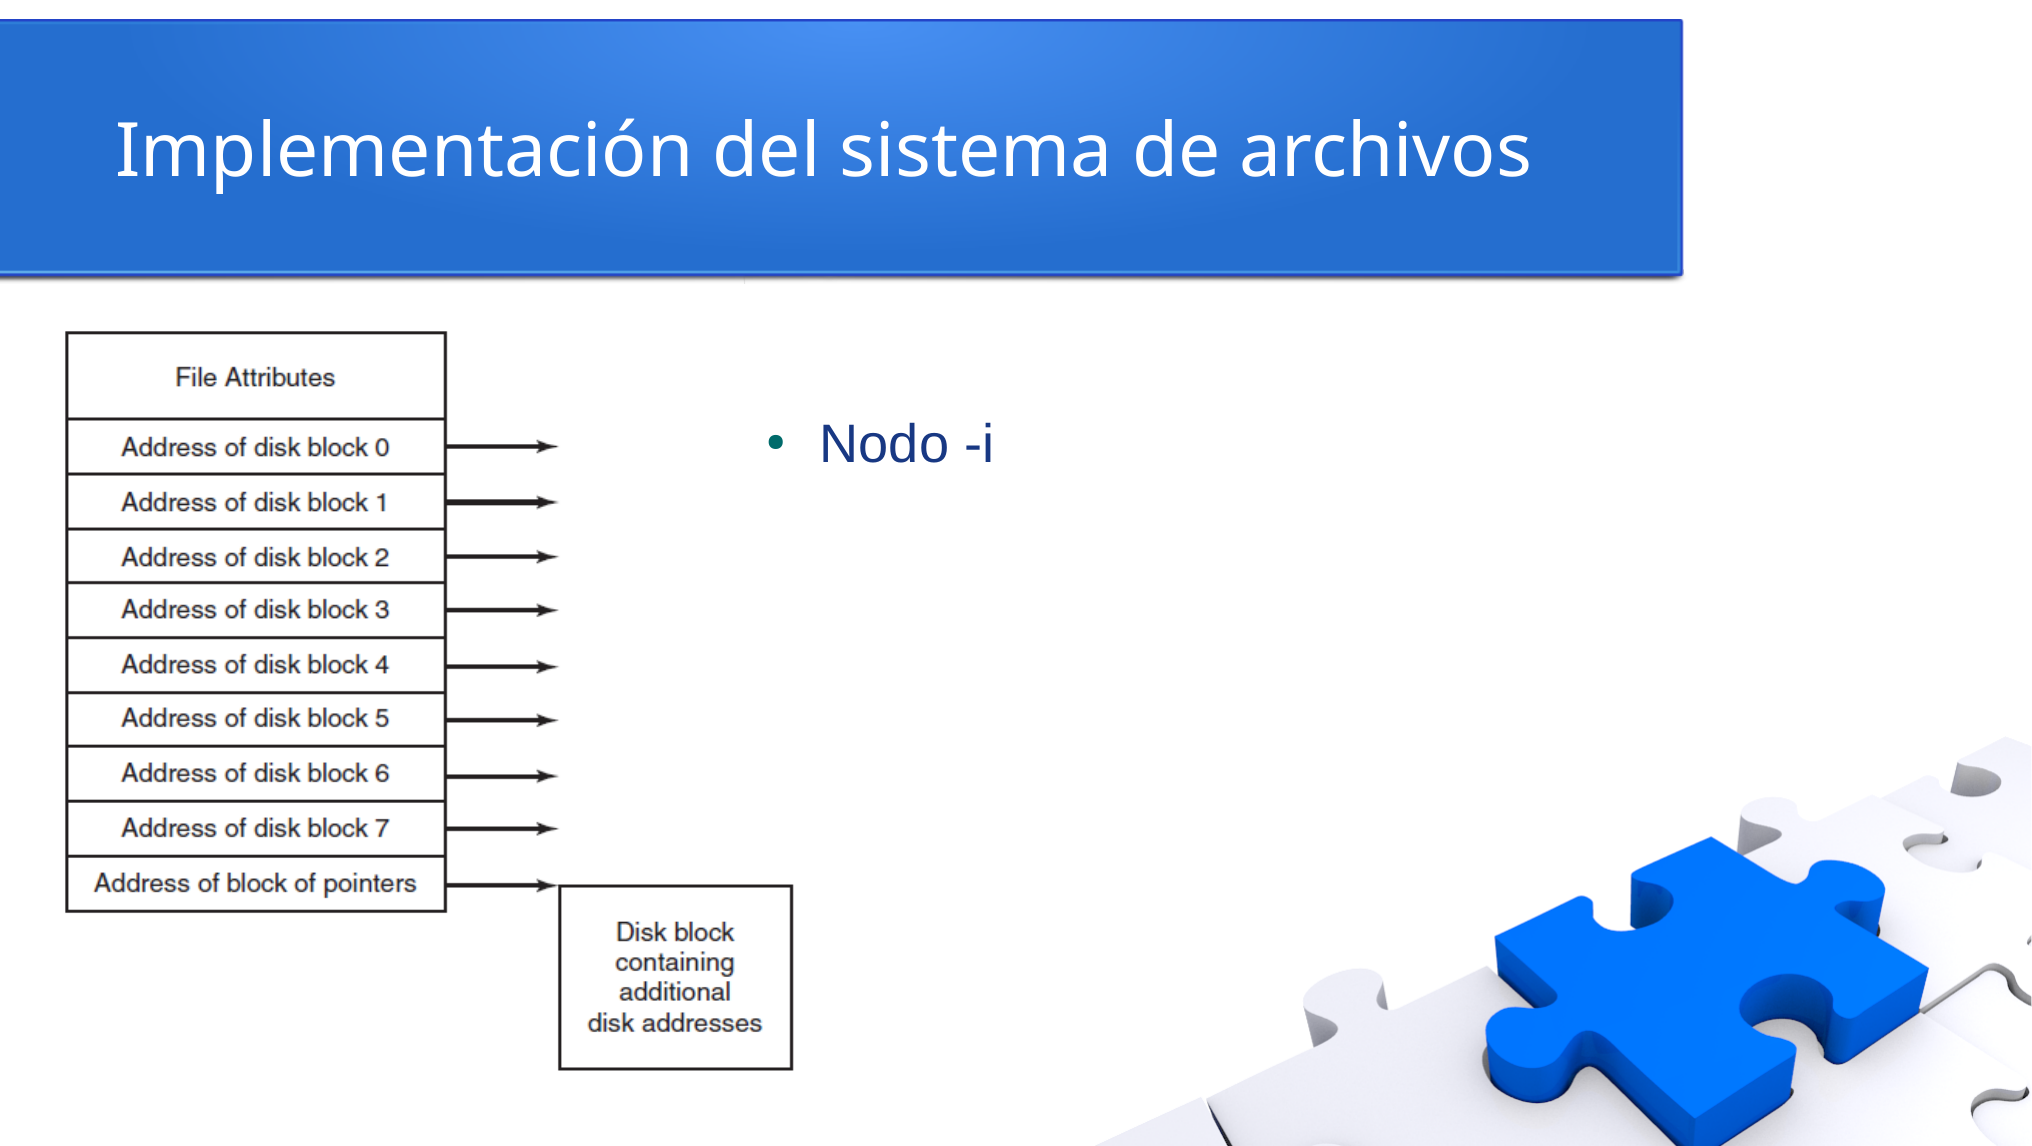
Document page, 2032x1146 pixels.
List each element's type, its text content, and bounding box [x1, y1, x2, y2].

picture [47, 330, 815, 1096]
text_box Nodo -i [748, 413, 1052, 489]
picture [1071, 605, 2032, 1146]
title Implementación del sistema de archivos [42, 51, 1607, 243]
picture [0, 19, 1689, 284]
